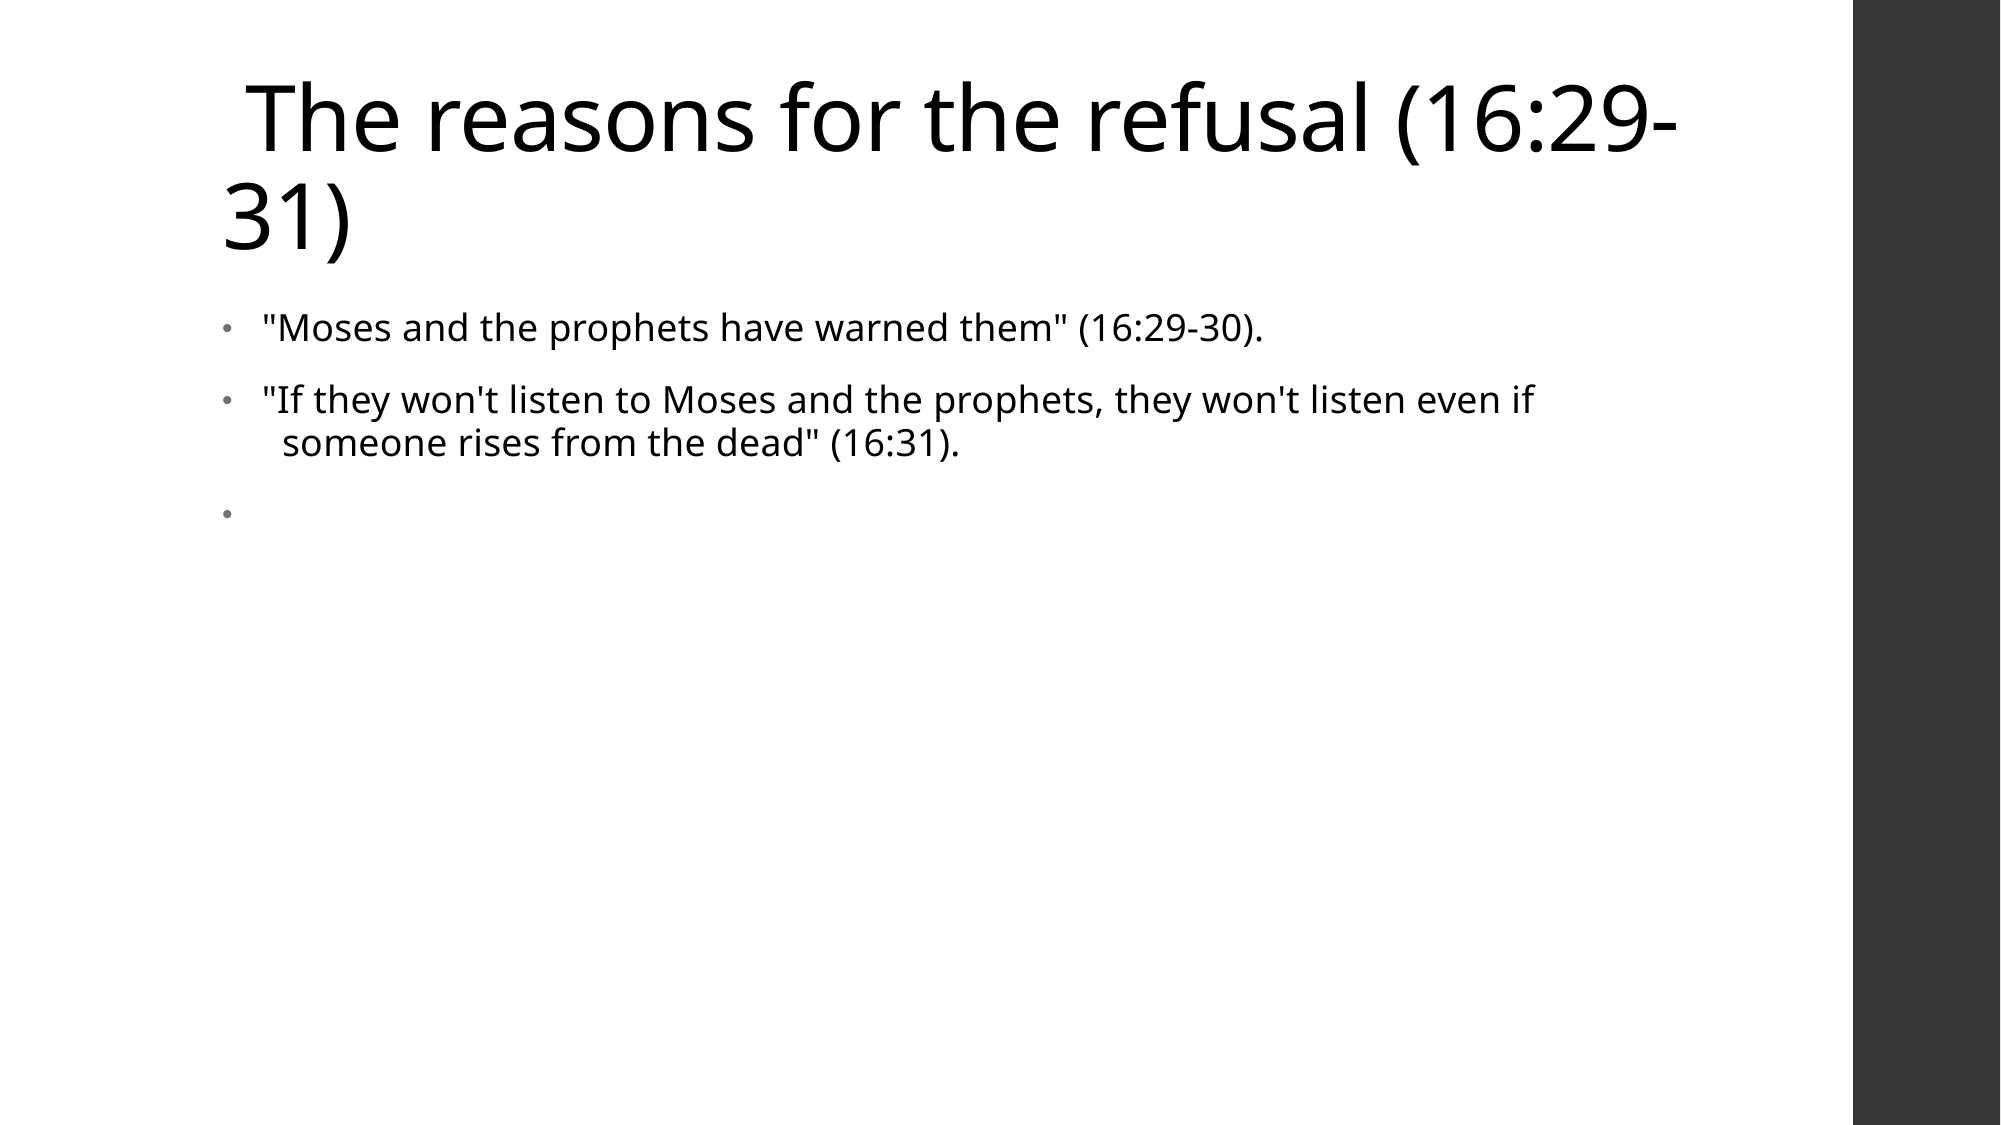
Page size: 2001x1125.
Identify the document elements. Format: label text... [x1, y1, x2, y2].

title The reasons for the refusal (16:29-31) [206, 60, 1797, 278]
list "Moses and the prophets have warned them" (16:29-30). "If they won't listen to Moses and the prophets, they won't listen even if someone rises from the dead" (16:31). [206, 299, 1617, 1014]
